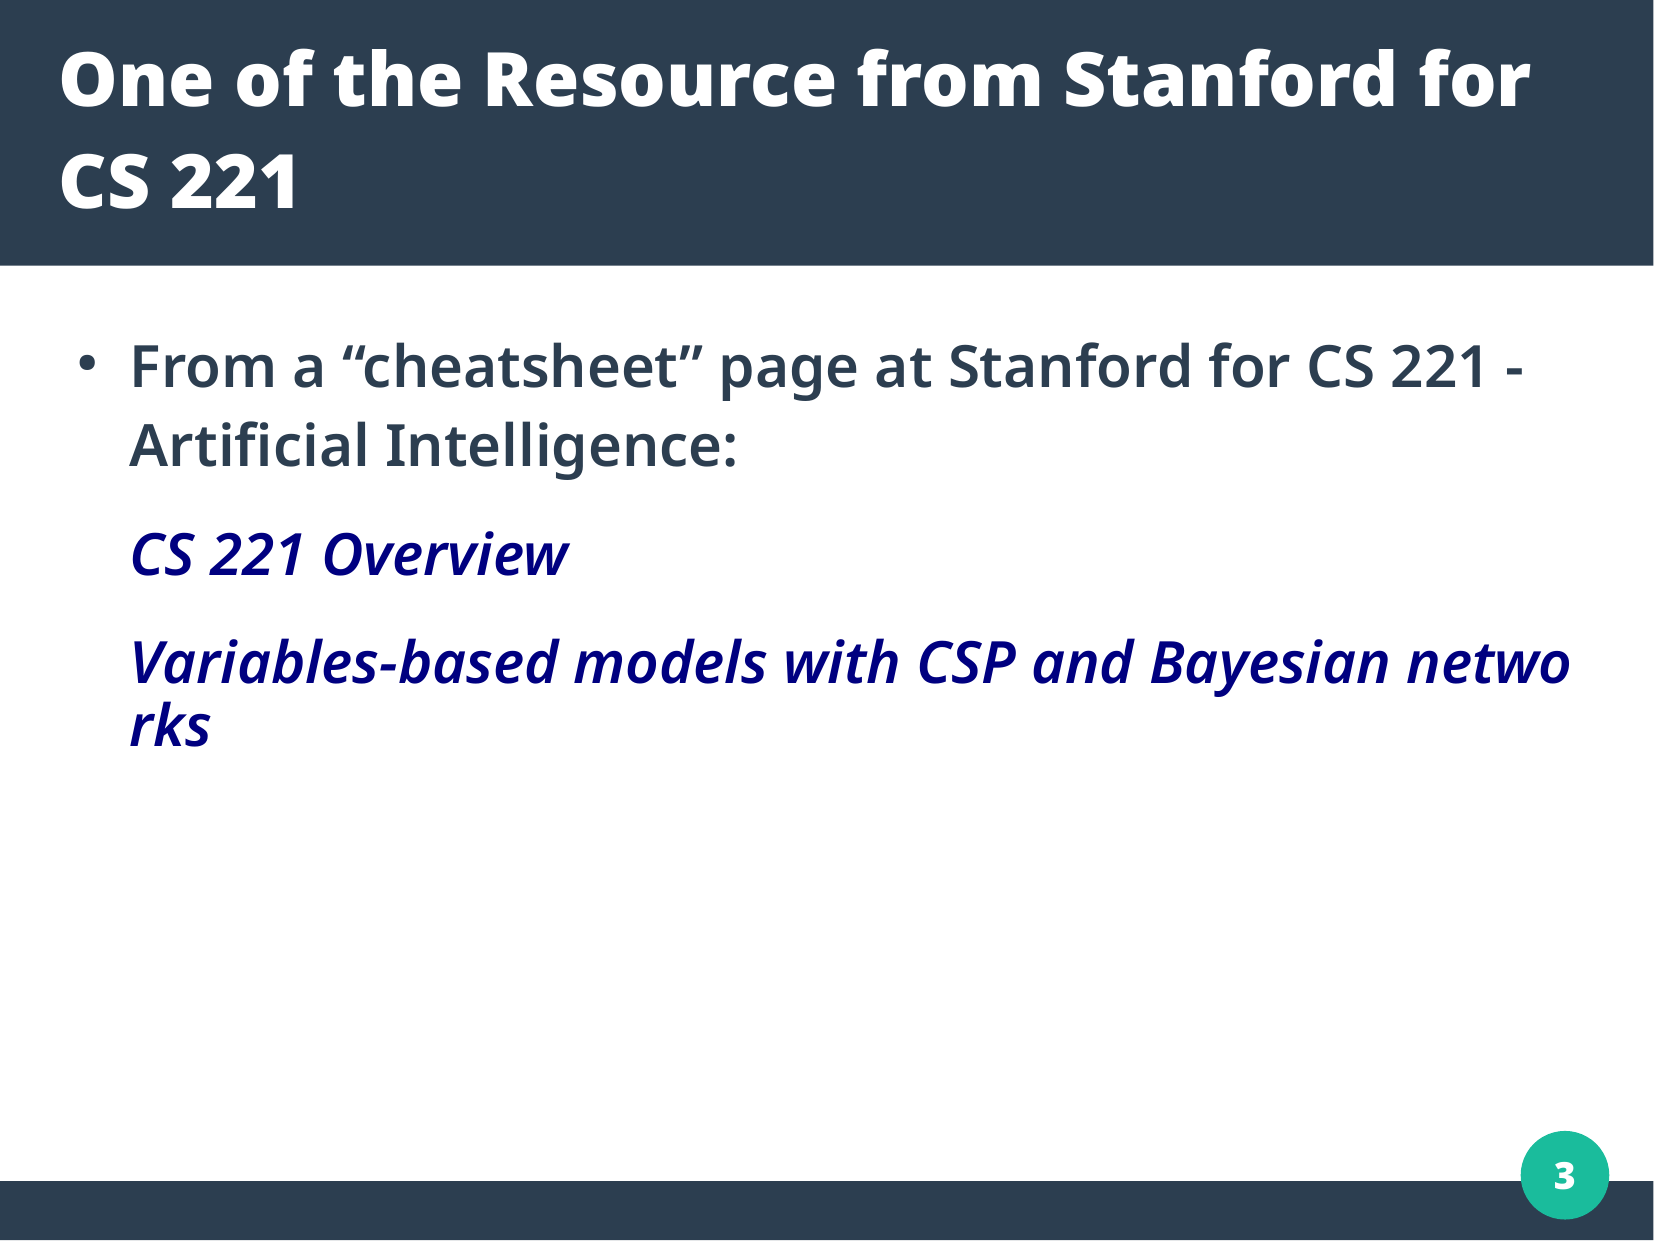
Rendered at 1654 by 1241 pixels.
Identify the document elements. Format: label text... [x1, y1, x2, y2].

title One of the Resource from Stanford for CS 221 [59, 49, 1595, 207]
list From a “cheatsheet” page at Stanford for CS 221 - Artificial Intelligence: CS 221 Overview Variables-based models with CSP and Bayesian networks [59, 324, 1595, 1152]
